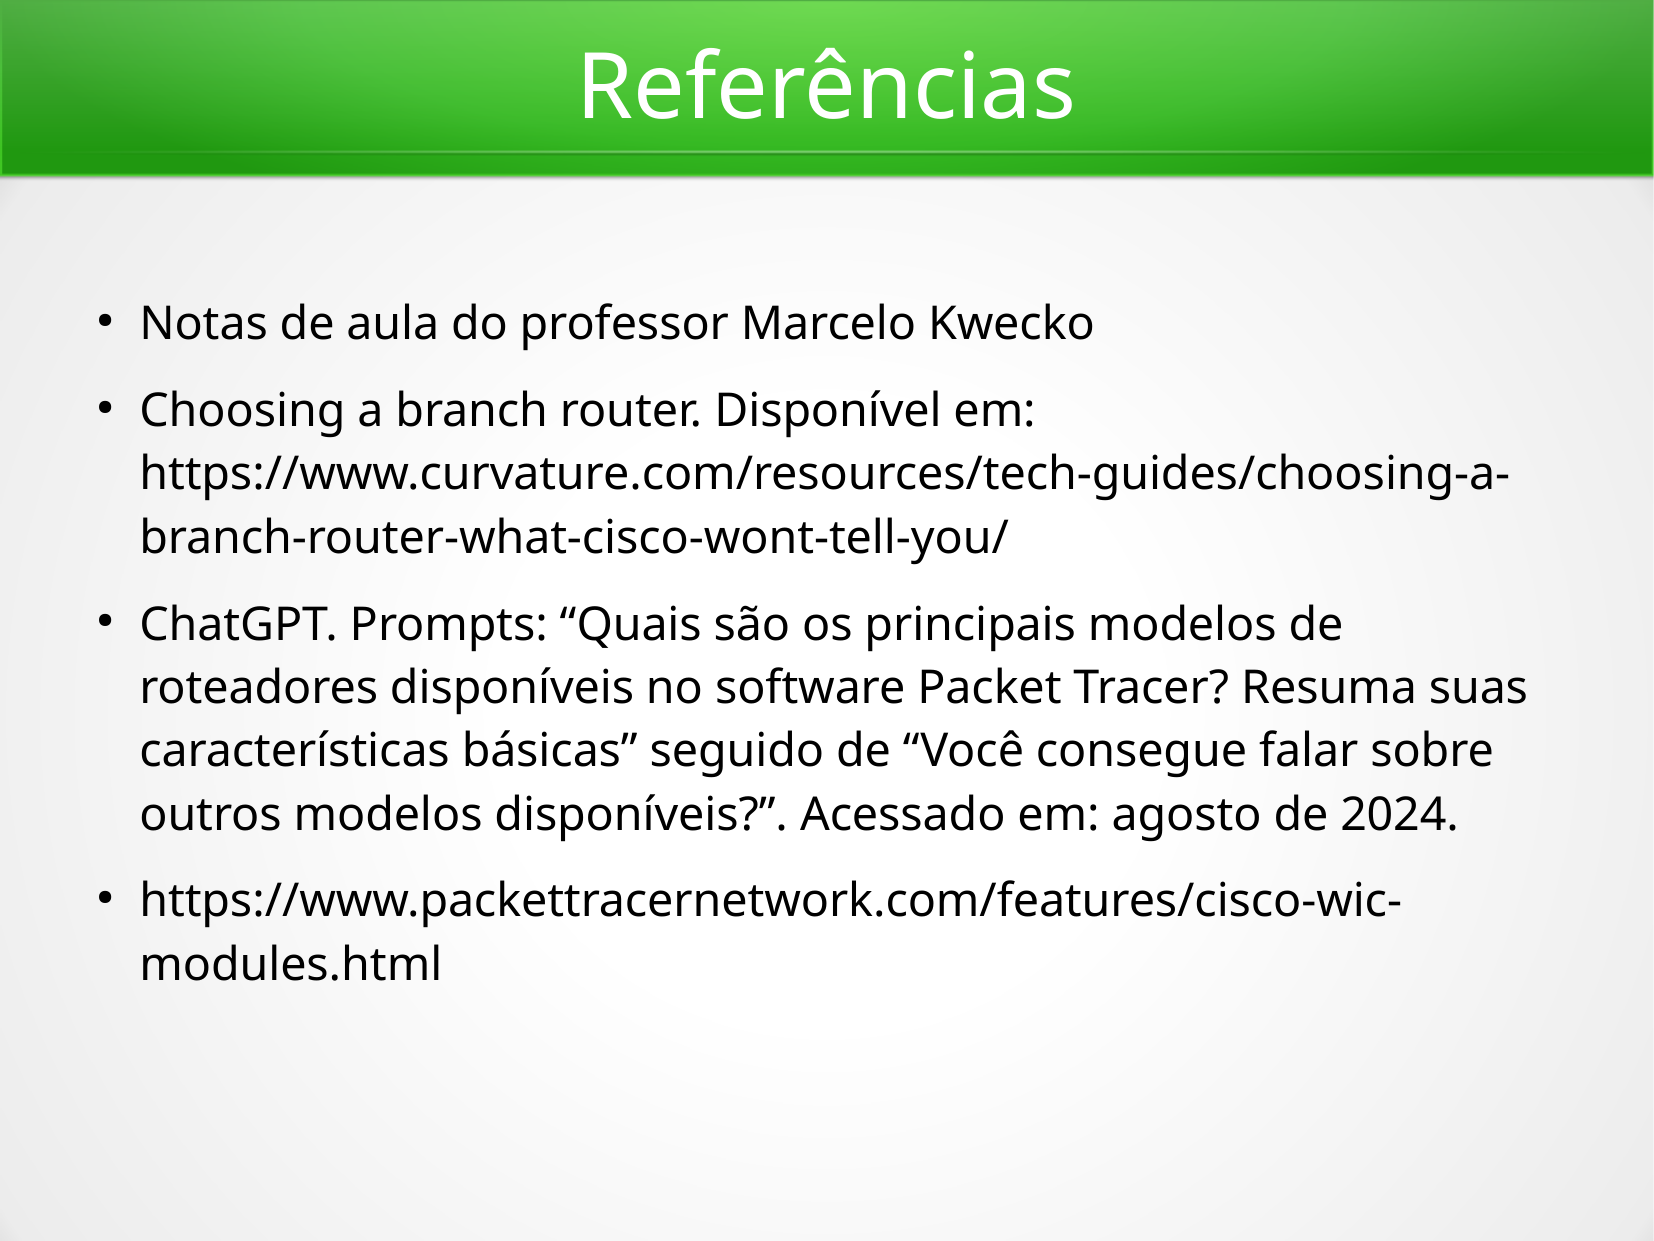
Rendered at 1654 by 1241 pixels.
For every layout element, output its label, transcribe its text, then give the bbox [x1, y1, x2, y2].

list Notas de aula do professor Marcelo Kwecko Choosing a branch router. Disponível em: https://www.curvature.com/resources/tech-guides/choosing-a-branch-router-what-cisco-wont-tell-you/ ChatGPT. Prompts: “Quais são os principais modelos de roteadores disponíveis no software Packet Tracer? Resuma suas características básicas” seguido de “Você consegue falar sobre outros modelos disponíveis?”. Acessado em: agosto de 2024. https://www.packettracernetwork.com/features/cisco-wic-modules.html [82, 290, 1571, 1010]
picture [0, 0, 1654, 1241]
title Referências [82, 11, 1571, 154]
